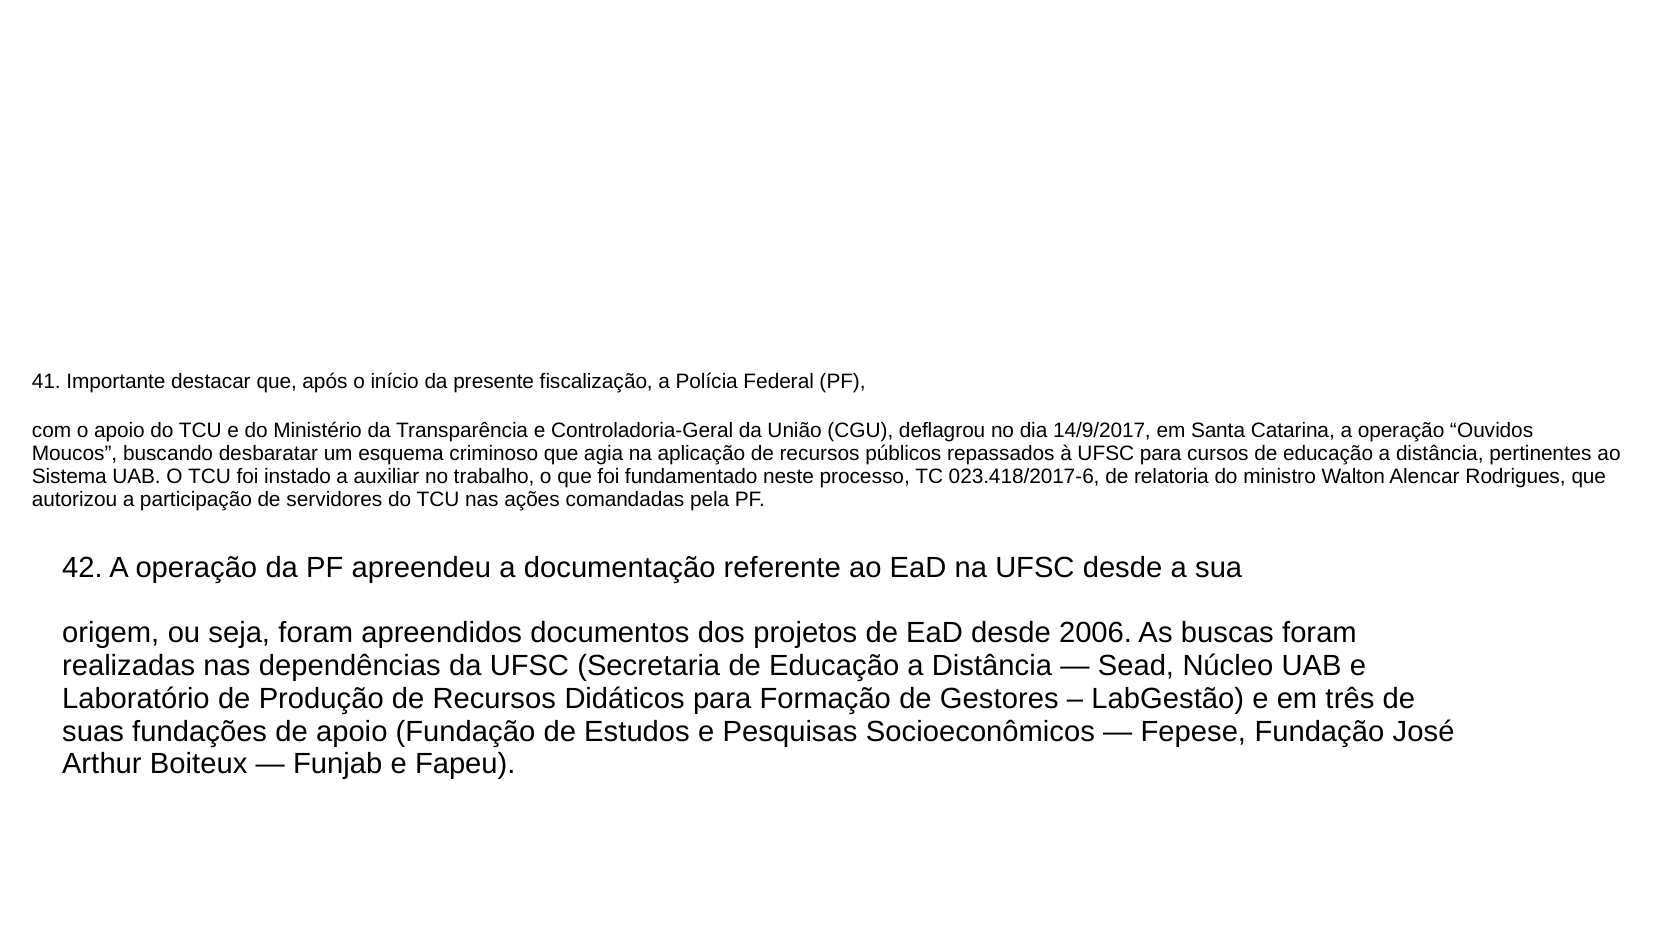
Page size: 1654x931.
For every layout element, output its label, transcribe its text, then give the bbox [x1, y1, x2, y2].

text_box 41. Importante destacar que, após o início da presente fiscalização, a Polícia Federal (PF), com o apoio do TCU e do Ministério da Transparência e Controladoria-Geral da União (CGU), deflagrou no dia 14/9/2017, em Santa Catarina, a operação “Ouvidos Moucos”, buscando desbaratar um esquema criminoso que agia na aplicação de recursos públicos repassados à UFSC para cursos de educação a distância, pertinentes ao Sistema UAB. O TCU foi instado a auxiliar no trabalho, o que foi fundamentado neste processo, TC 023.418/2017-6, de relatoria do ministro Walton Alencar Rodrigues, que autorizou a participação de servidores do TCU nas ações comandadas pela PF. [17, 362, 1636, 567]
text_box 42. A operação da PF apreendeu a documentação referente ao EaD na UFSC desde a sua origem, ou seja, foram apreendidos documentos dos projetos de EaD desde 2006. As buscas foram realizadas nas dependências da UFSC (Secretaria de Educação a Distância — Sead, Núcleo UAB e Laboratório de Produção de Recursos Didáticos para Formação de Gestores – LabGestão) e em três de suas fundações de apoio (Fundação de Estudos e Pesquisas Socioeconômicos — Fepese, Fundação José Arthur Boiteux — Funjab e Fapeu). [47, 543, 1477, 788]
